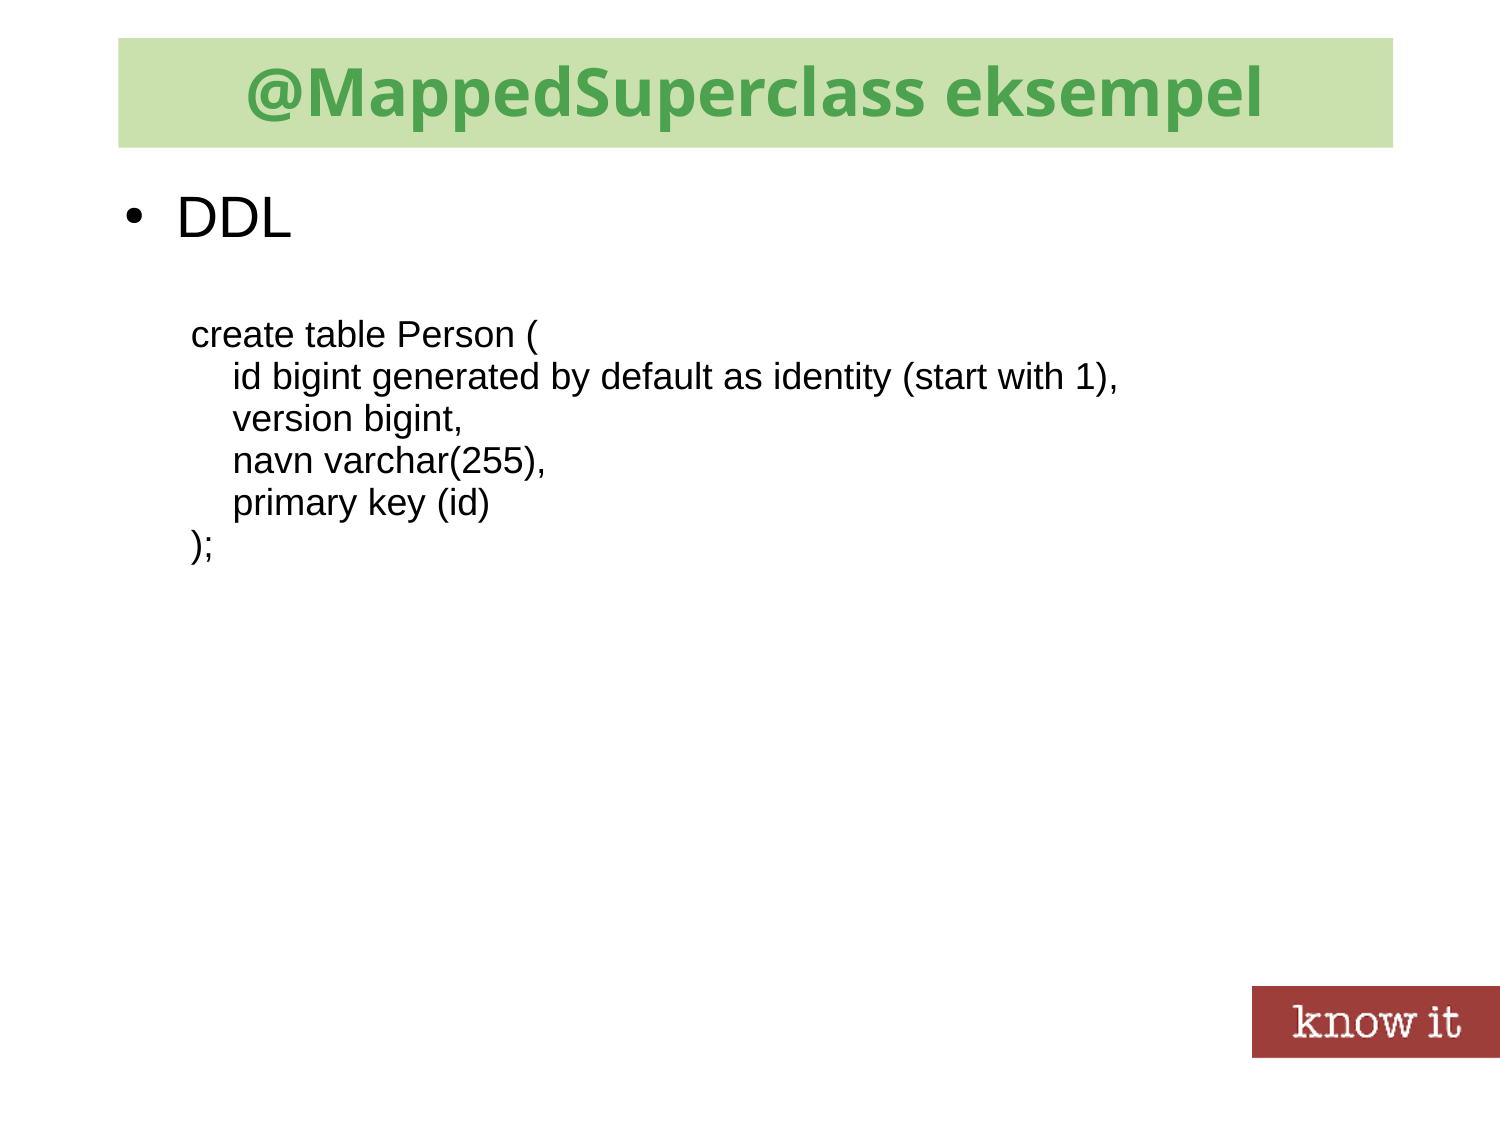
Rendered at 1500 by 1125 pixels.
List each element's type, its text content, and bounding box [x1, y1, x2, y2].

text_box create table Person ( id bigint generated by default as identity (start with 1), version bigint, navn varchar(255), primary key (id) ); [134, 306, 1377, 574]
text_box @MappedSuperclass eksempel [118, 38, 1394, 148]
list DDL [105, 184, 1365, 250]
picture [1252, 986, 1500, 1058]
